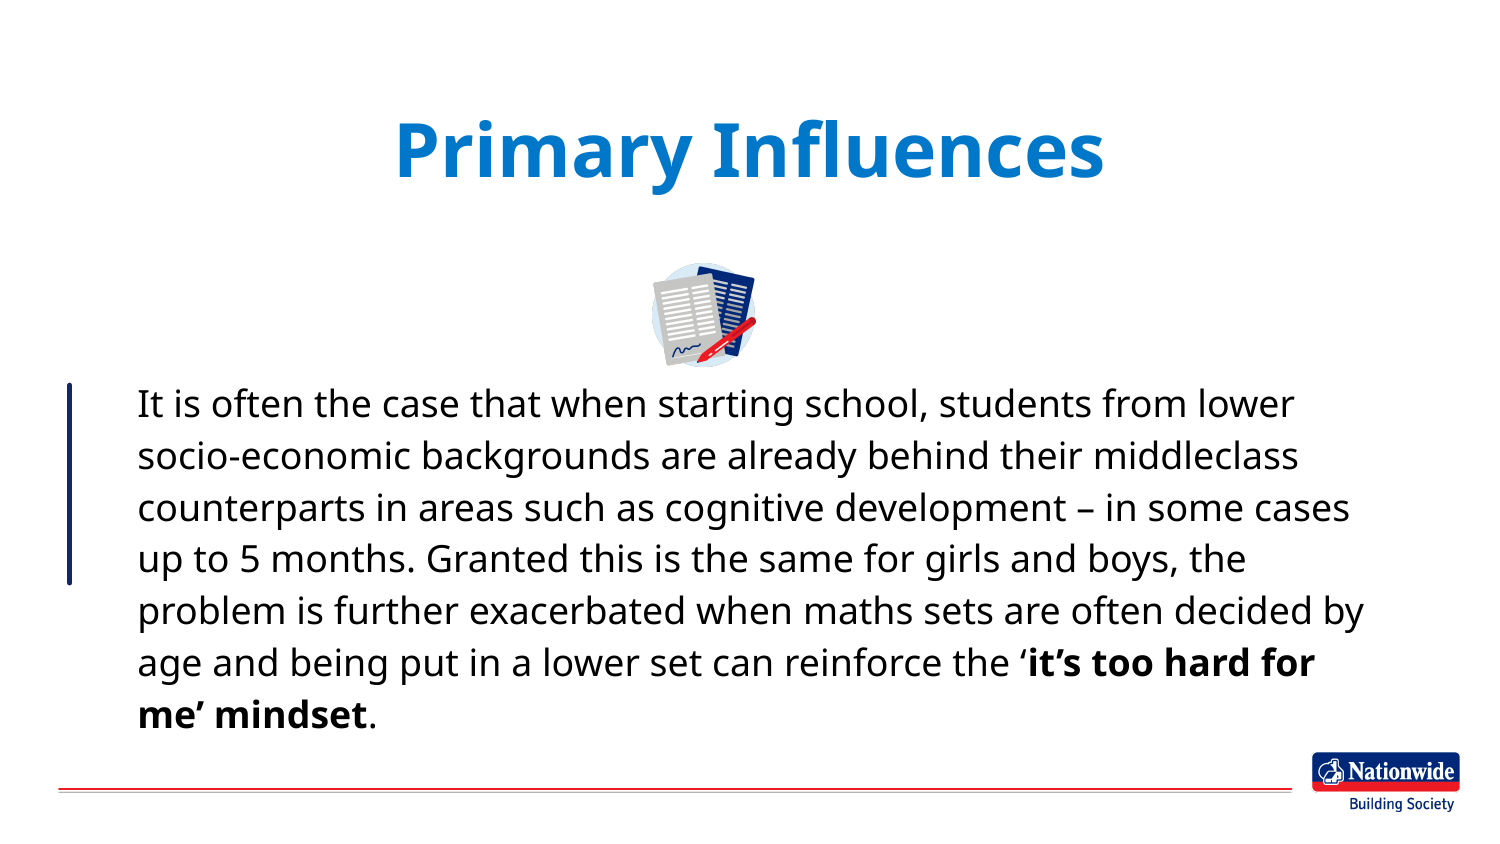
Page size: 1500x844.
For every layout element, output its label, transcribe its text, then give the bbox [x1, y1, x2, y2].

text_box It is often the case that when starting school, students from lower socio-economic backgrounds are already behind their middleclass counterparts in areas such as cognitive development – in some cases up to 5 months. Granted this is the same for girls and boys, the problem is further exacerbated when maths sets are often decided by age and being put in a lower set can reinforce the ‘it’s too hard for me’ mindset. [122, 366, 1406, 844]
title Primary Influences [0, 119, 1500, 193]
picture [652, 263, 756, 367]
